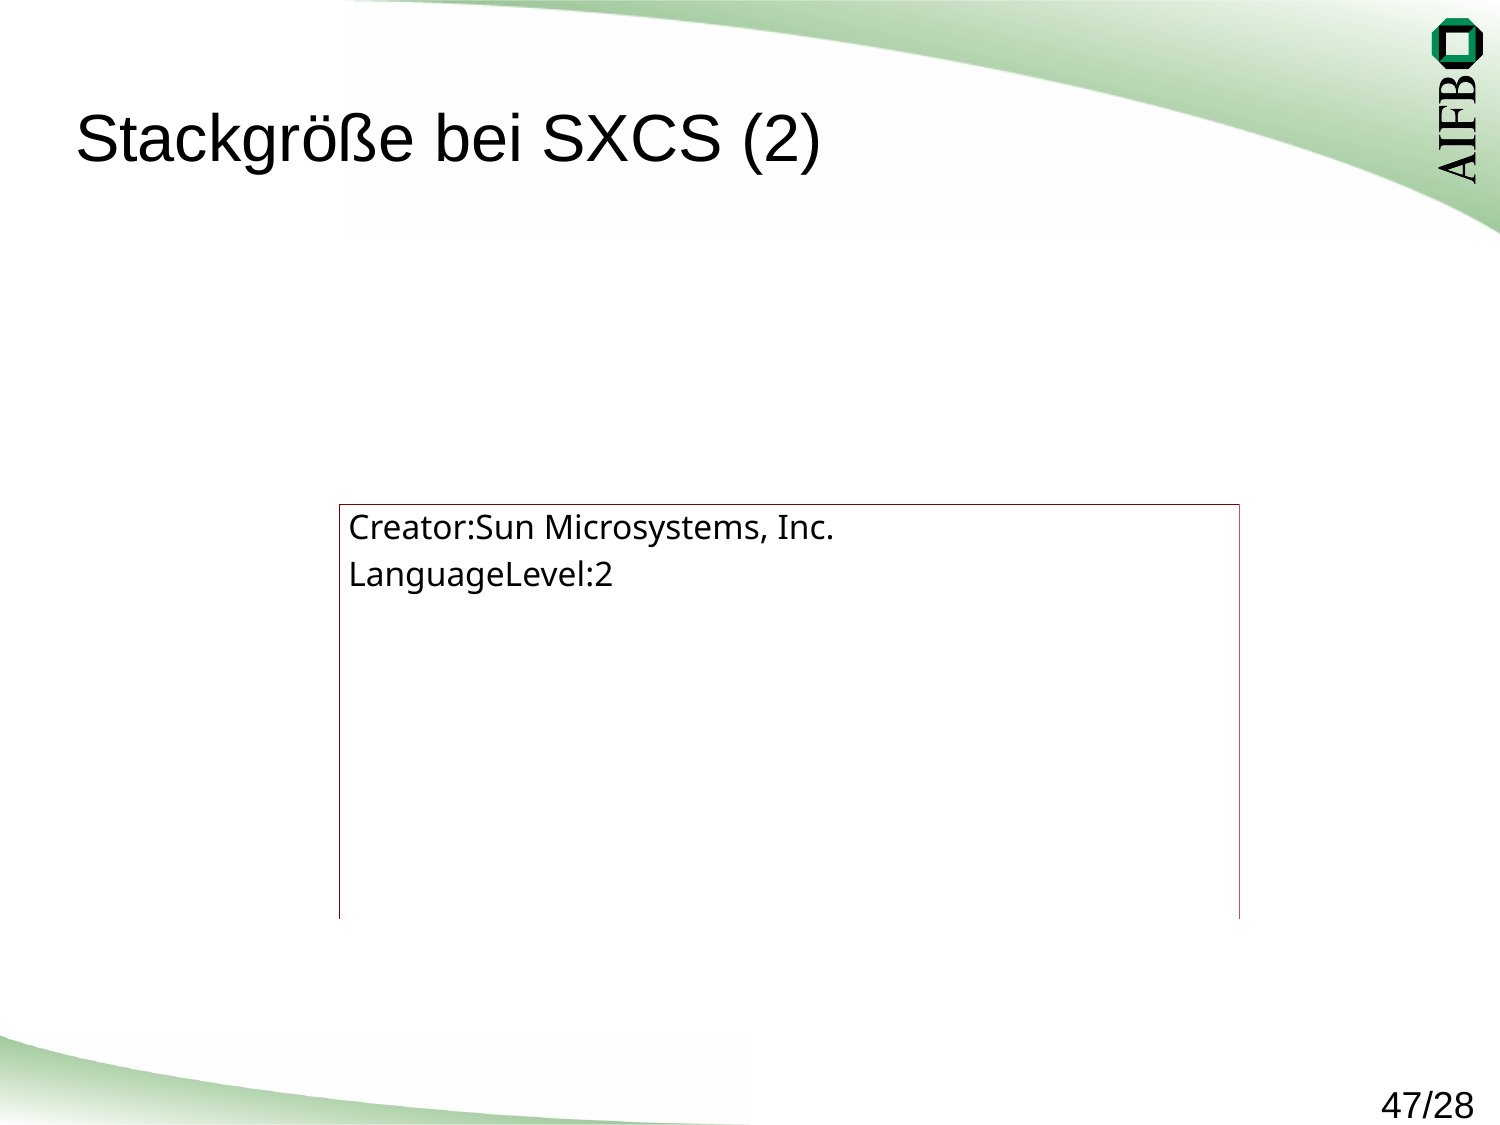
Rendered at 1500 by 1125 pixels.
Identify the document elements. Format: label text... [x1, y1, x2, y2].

picture [345, 0, 1500, 234]
title Stackgröße bei SXCS (2) [75, 52, 958, 226]
picture [337, 502, 1240, 919]
picture [0, 1035, 751, 1125]
